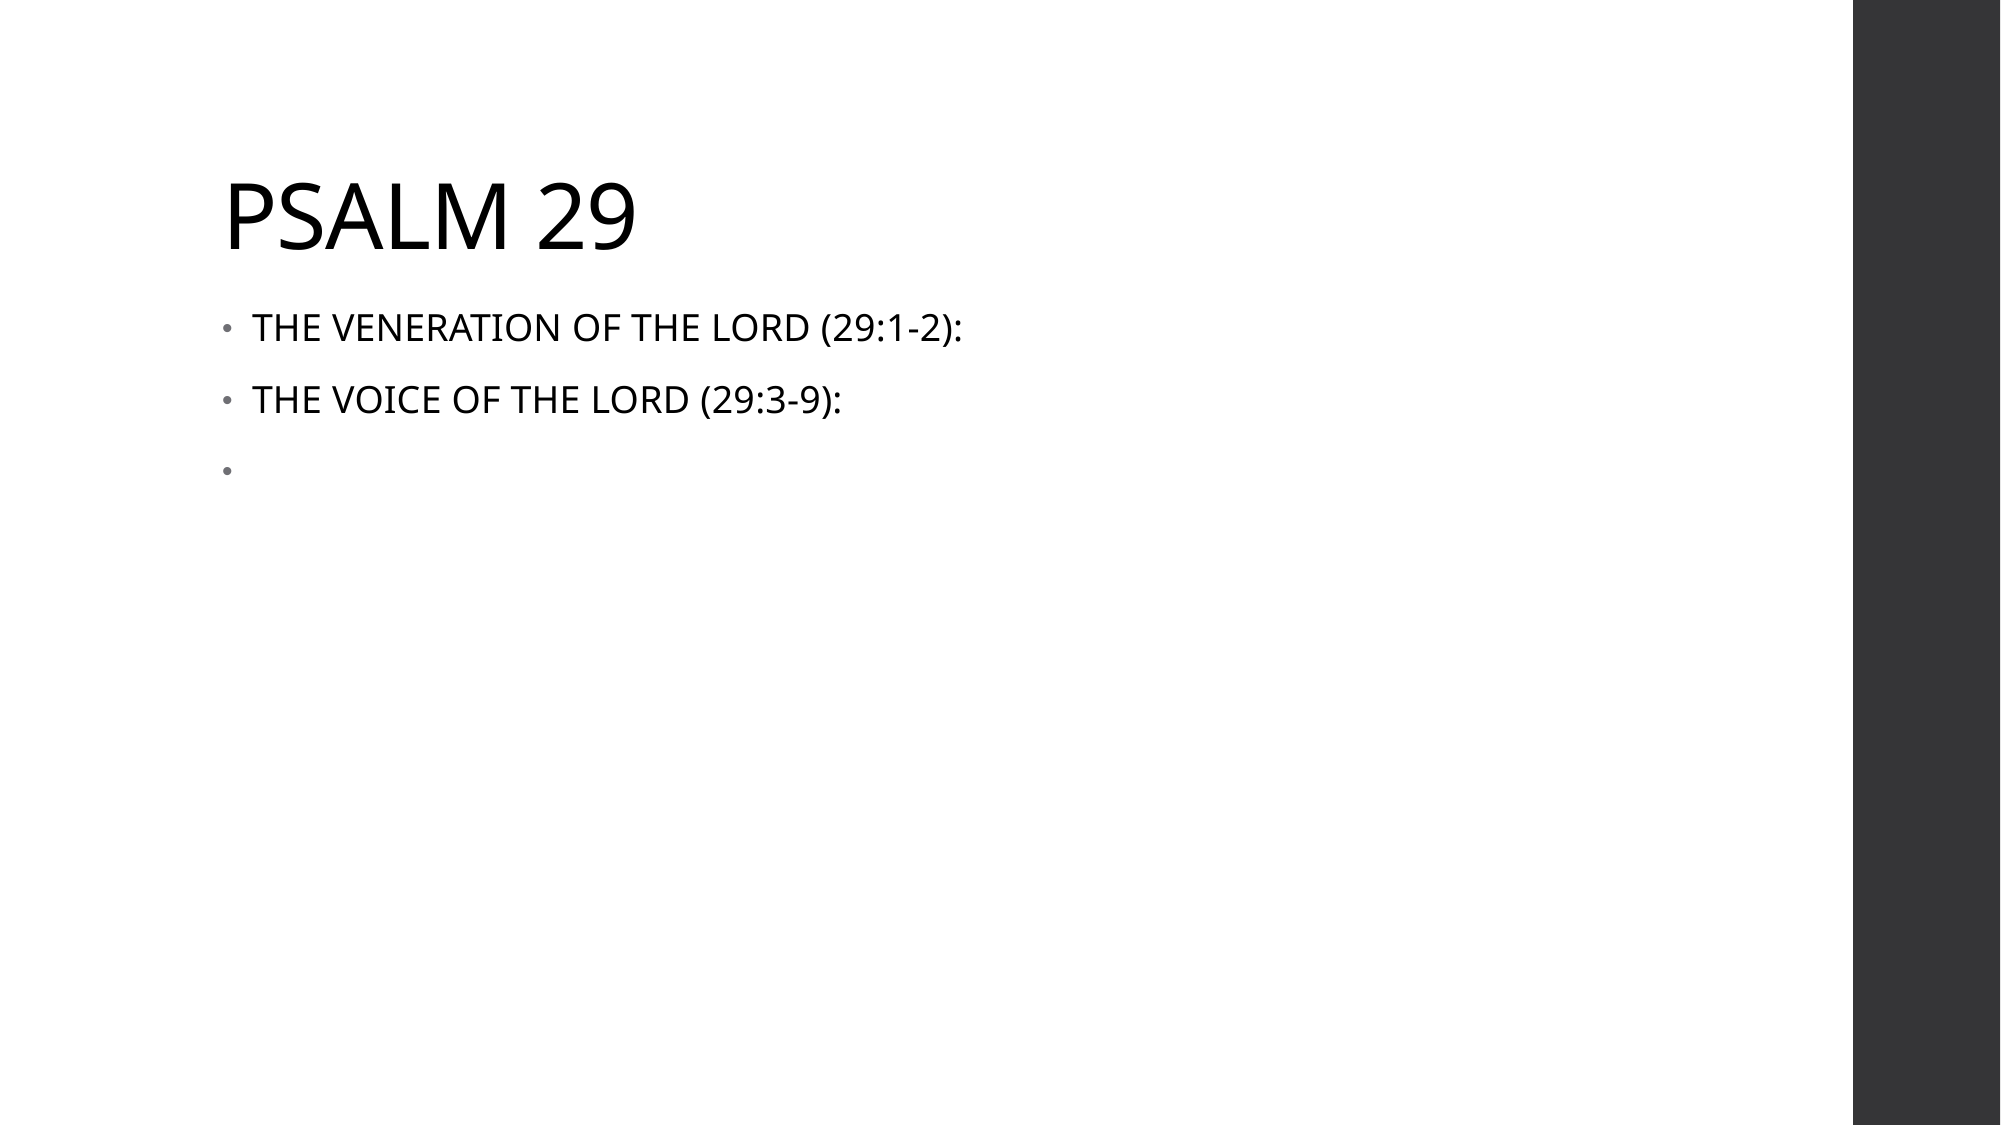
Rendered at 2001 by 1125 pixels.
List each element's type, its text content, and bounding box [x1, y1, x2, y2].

list THE VENERATION OF THE LORD (29:1-2): THE VOICE OF THE LORD (29:3-9): [206, 299, 1617, 1014]
title PSALM 29 [206, 60, 1797, 278]
